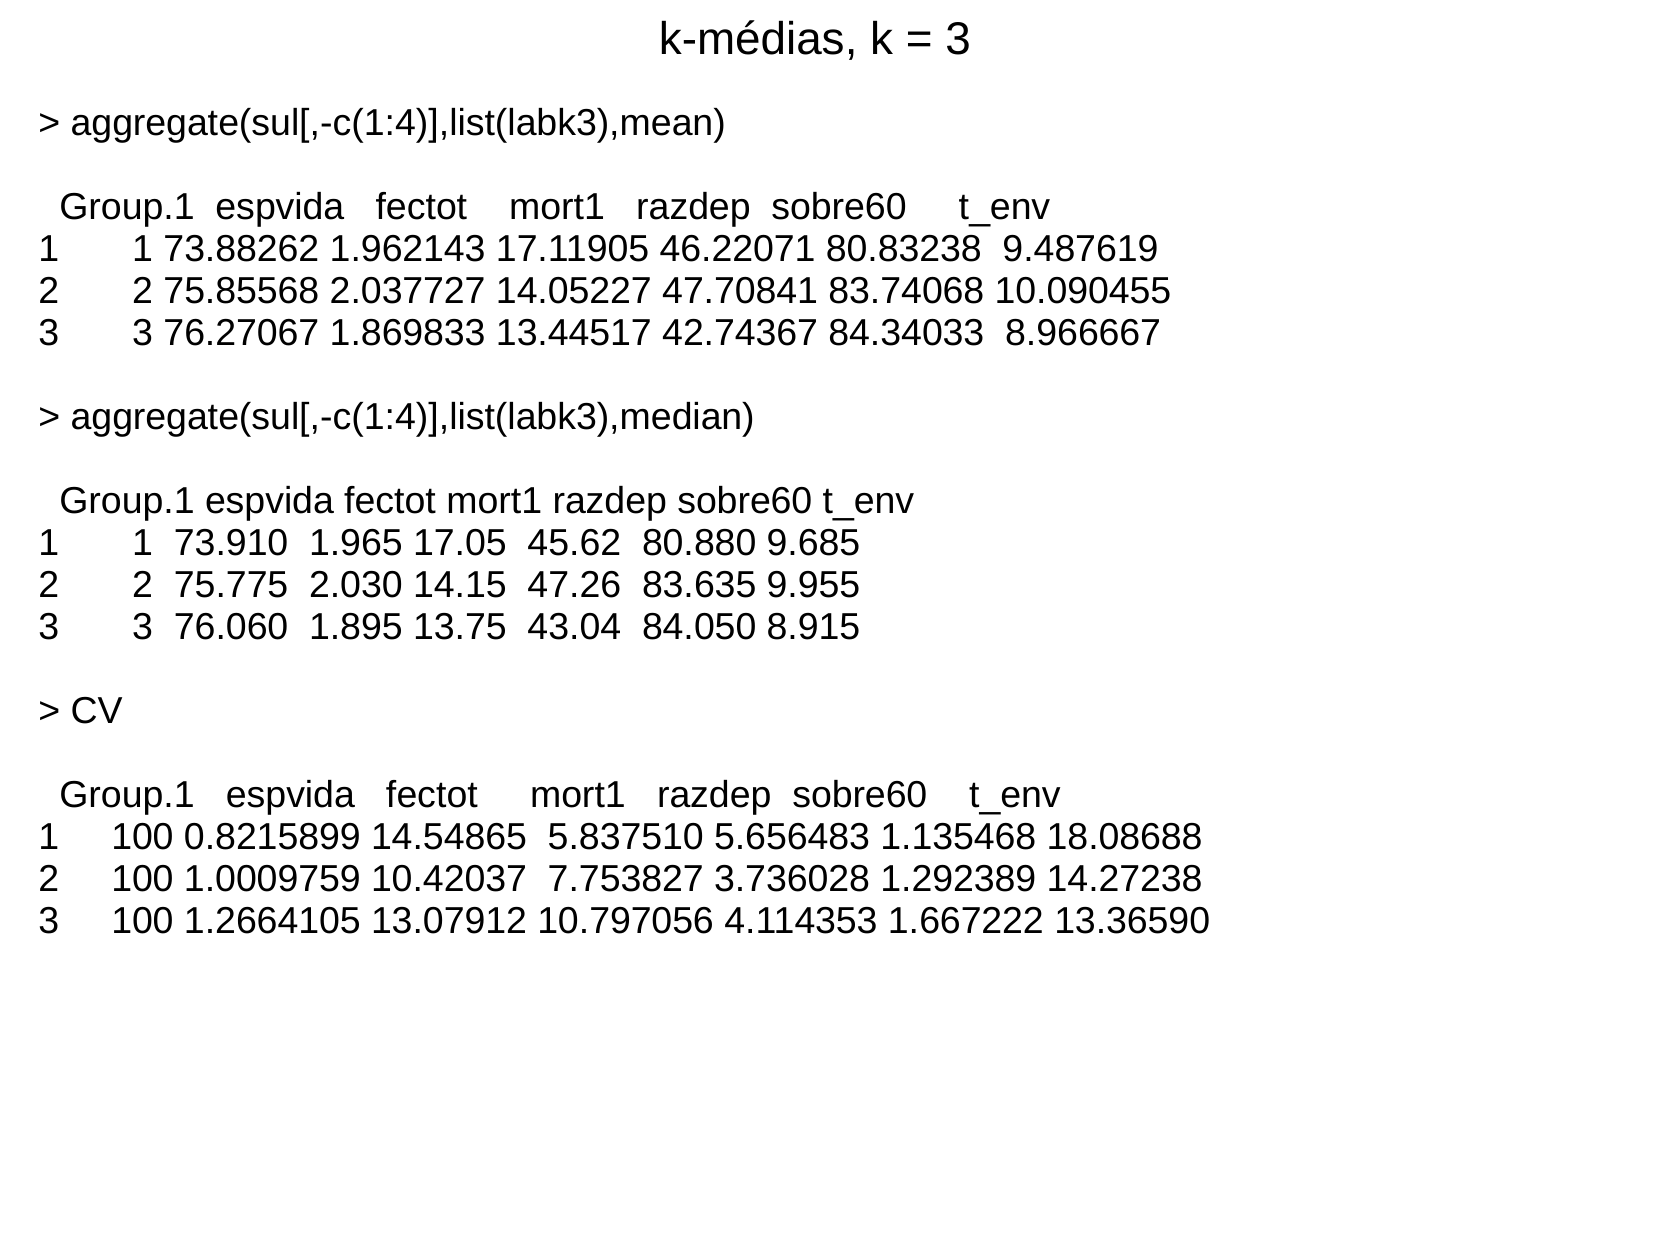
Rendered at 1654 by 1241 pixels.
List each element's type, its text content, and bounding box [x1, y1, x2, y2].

title k-médias, k = 3 [70, 0, 1560, 142]
text_box > aggregate(sul[,-c(1:4)],list(labk3),mean) Group.1 espvida fectot mort1 razdep sobre60 t_env 1 1 73.88262 1.962143 17.11905 46.22071 80.83238 9.487619 2 2 75.85568 2.037727 14.05227 47.70841 83.74068 10.090455 3 3 76.27067 1.869833 13.44517 42.74367 84.34033 8.966667 > aggregate(sul[,-c(1:4)],list(labk3),median) Group.1 espvida fectot mort1 razdep sobre60 t_env 1 1 73.910 1.965 17.05 45.62 80.880 9.685 2 2 75.775 2.030 14.15 47.26 83.635 9.955 3 3 76.060 1.895 13.75 43.04 84.050 8.915 > CV Group.1 espvida fectot mort1 razdep sobre60 t_env 1 100 0.8215899 14.54865 5.837510 5.656483 1.135468 18.08688 2 100 1.0009759 10.42037 7.753827 3.736028 1.292389 14.27238 3 100 1.2664105 13.07912 10.797056 4.114353 1.667222 13.36590 [23, 94, 1228, 950]
